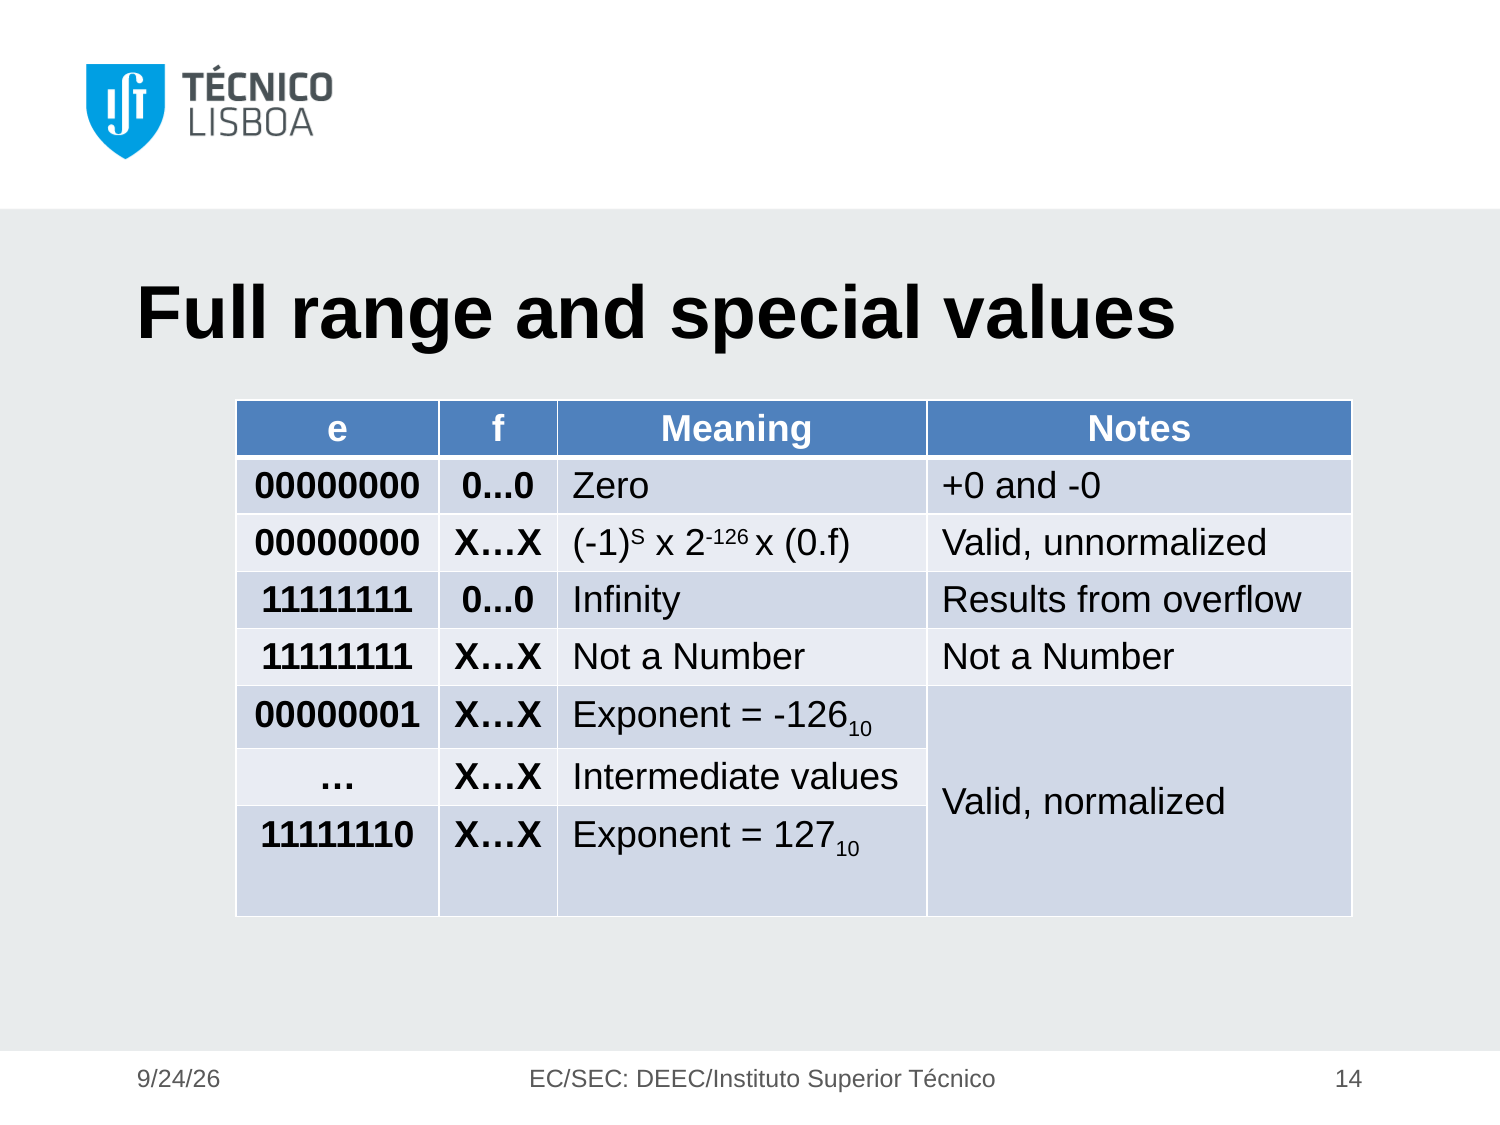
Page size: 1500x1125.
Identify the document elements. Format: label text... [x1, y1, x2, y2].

table_cell 11111111 [237, 572, 438, 628]
table_cell (-1)S x 2-126 x (0.f) [558, 515, 926, 571]
picture [0, 0, 1500, 1125]
table_cell Not a Number [558, 629, 926, 685]
table_cell +0 and -0 [928, 460, 1351, 513]
table_cell 11111110 [237, 806, 438, 916]
table_header e [237, 401, 438, 455]
table_cell 0...0 [440, 460, 557, 513]
table_header Meaning [558, 401, 926, 455]
table_cell Exponent = 12710 [558, 806, 926, 916]
table_cell Valid, normalized [928, 686, 1351, 916]
table_cell 00000000 [237, 460, 438, 513]
footer EC/SEC: DEEC/Instituto Superior Técnico [512, 1052, 1021, 1103]
table_cell Results from overflow [928, 572, 1351, 628]
table_cell X…X [440, 629, 557, 685]
table_cell … [237, 749, 438, 805]
table_cell 11111111 [237, 629, 438, 685]
table_header f [440, 401, 557, 455]
slide_number <number> [1077, 1052, 1378, 1103]
table_cell Valid, unnormalized [928, 515, 1351, 571]
table_cell X…X [440, 515, 557, 571]
title Full range and special values [121, 237, 1378, 381]
table_cell Infinity [558, 572, 926, 628]
table_cell X…X [440, 806, 557, 916]
table_cell 00000000 [237, 515, 438, 571]
table_cell X…X [440, 686, 557, 748]
table_cell 0...0 [440, 572, 557, 628]
table_cell X…X [440, 749, 557, 805]
table_cell 00000001 [237, 686, 438, 748]
table_cell Intermediate values [558, 749, 926, 805]
table_cell Exponent = -12610 [558, 686, 926, 748]
slide_number 11/15/18 [121, 1052, 425, 1103]
table_header Notes [928, 401, 1351, 455]
table_cell Not a Number [928, 629, 1351, 685]
table_cell Zero [558, 460, 926, 513]
